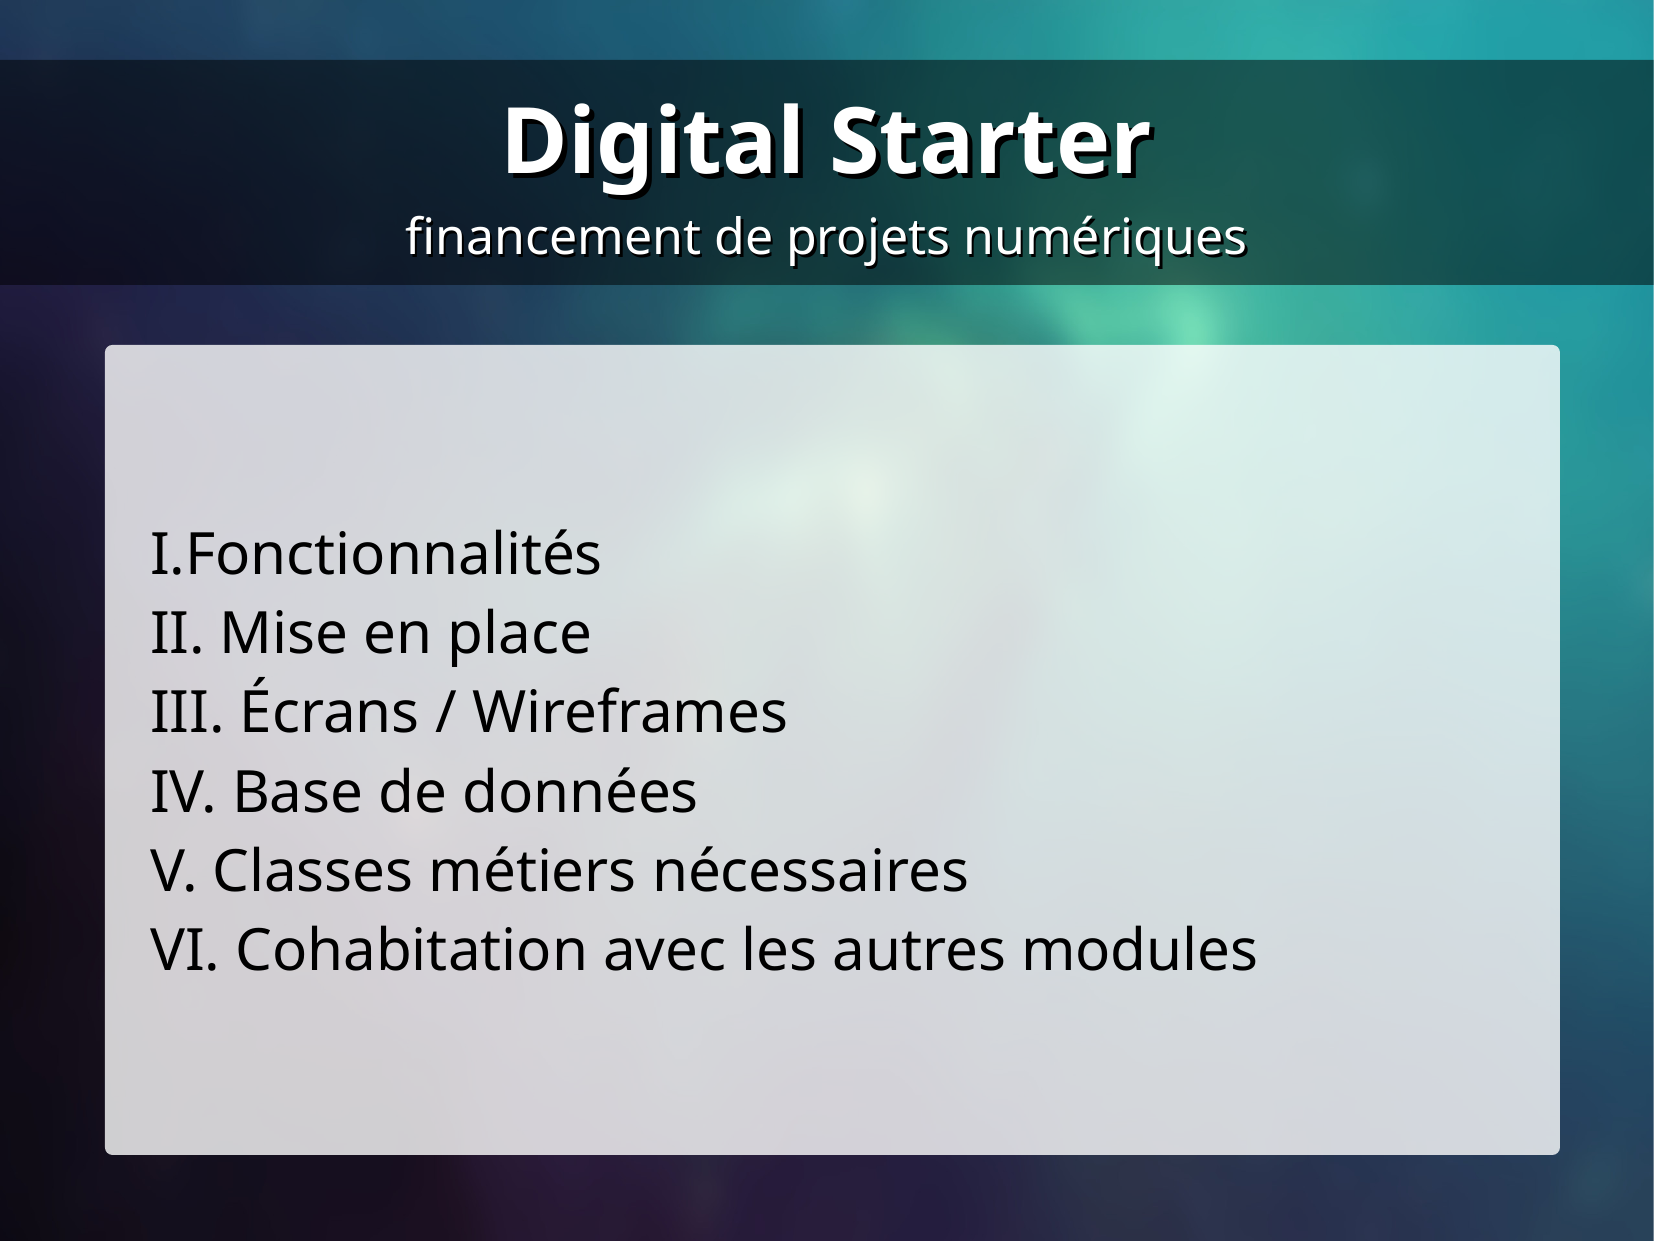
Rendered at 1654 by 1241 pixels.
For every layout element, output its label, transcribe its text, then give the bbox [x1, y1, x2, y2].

picture [0, 0, 1654, 59]
title Digital Starter financement de projets numériques [0, 59, 1654, 285]
picture [0, 285, 1654, 1241]
subtitle Fonctionnalités Mise en place Écrans / Wireframes Base de données Classes métiers nécessaires Cohabitation avec les autres modules [104, 344, 1560, 1155]
